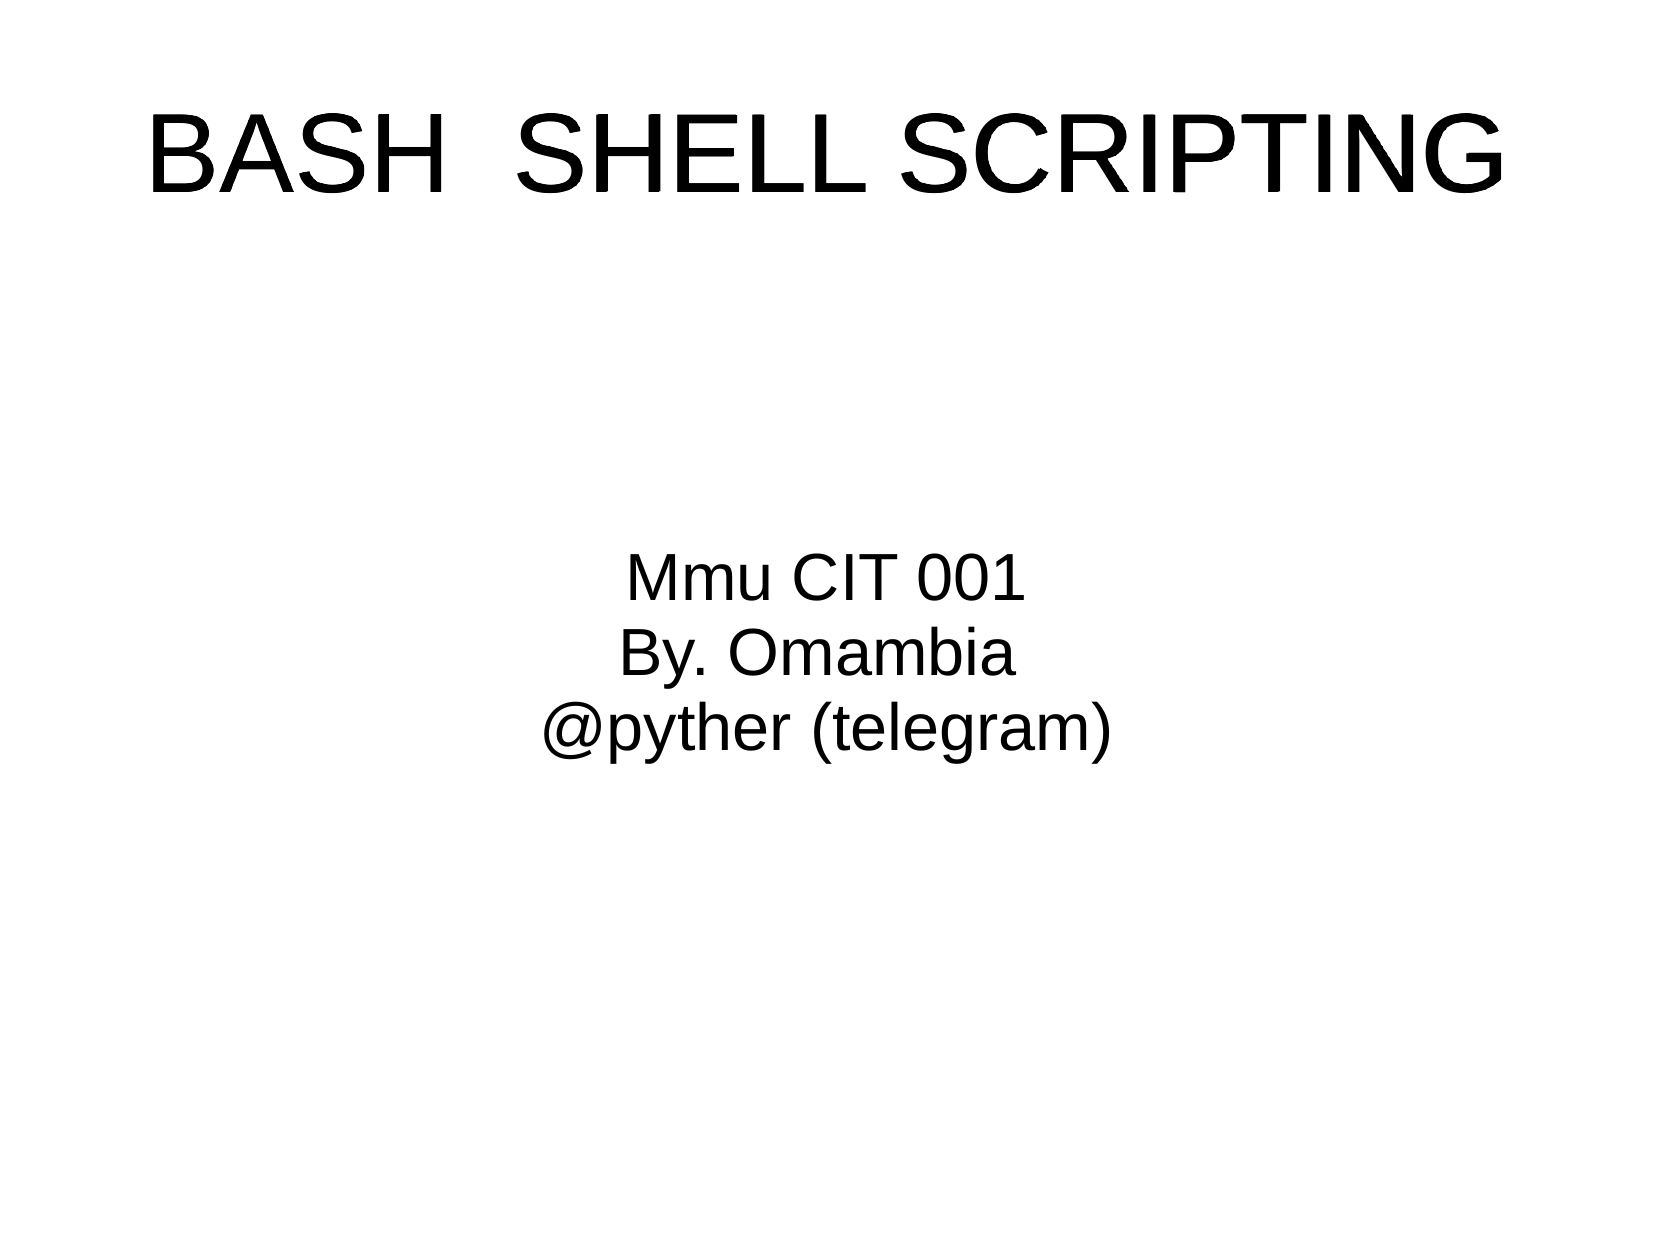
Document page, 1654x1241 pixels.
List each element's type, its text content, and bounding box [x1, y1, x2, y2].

title BASH SHELL SCRIPTING [82, 49, 1571, 257]
subtitle Mmu CIT 001 By. Omambia @pyther (telegram) [82, 450, 1571, 856]
